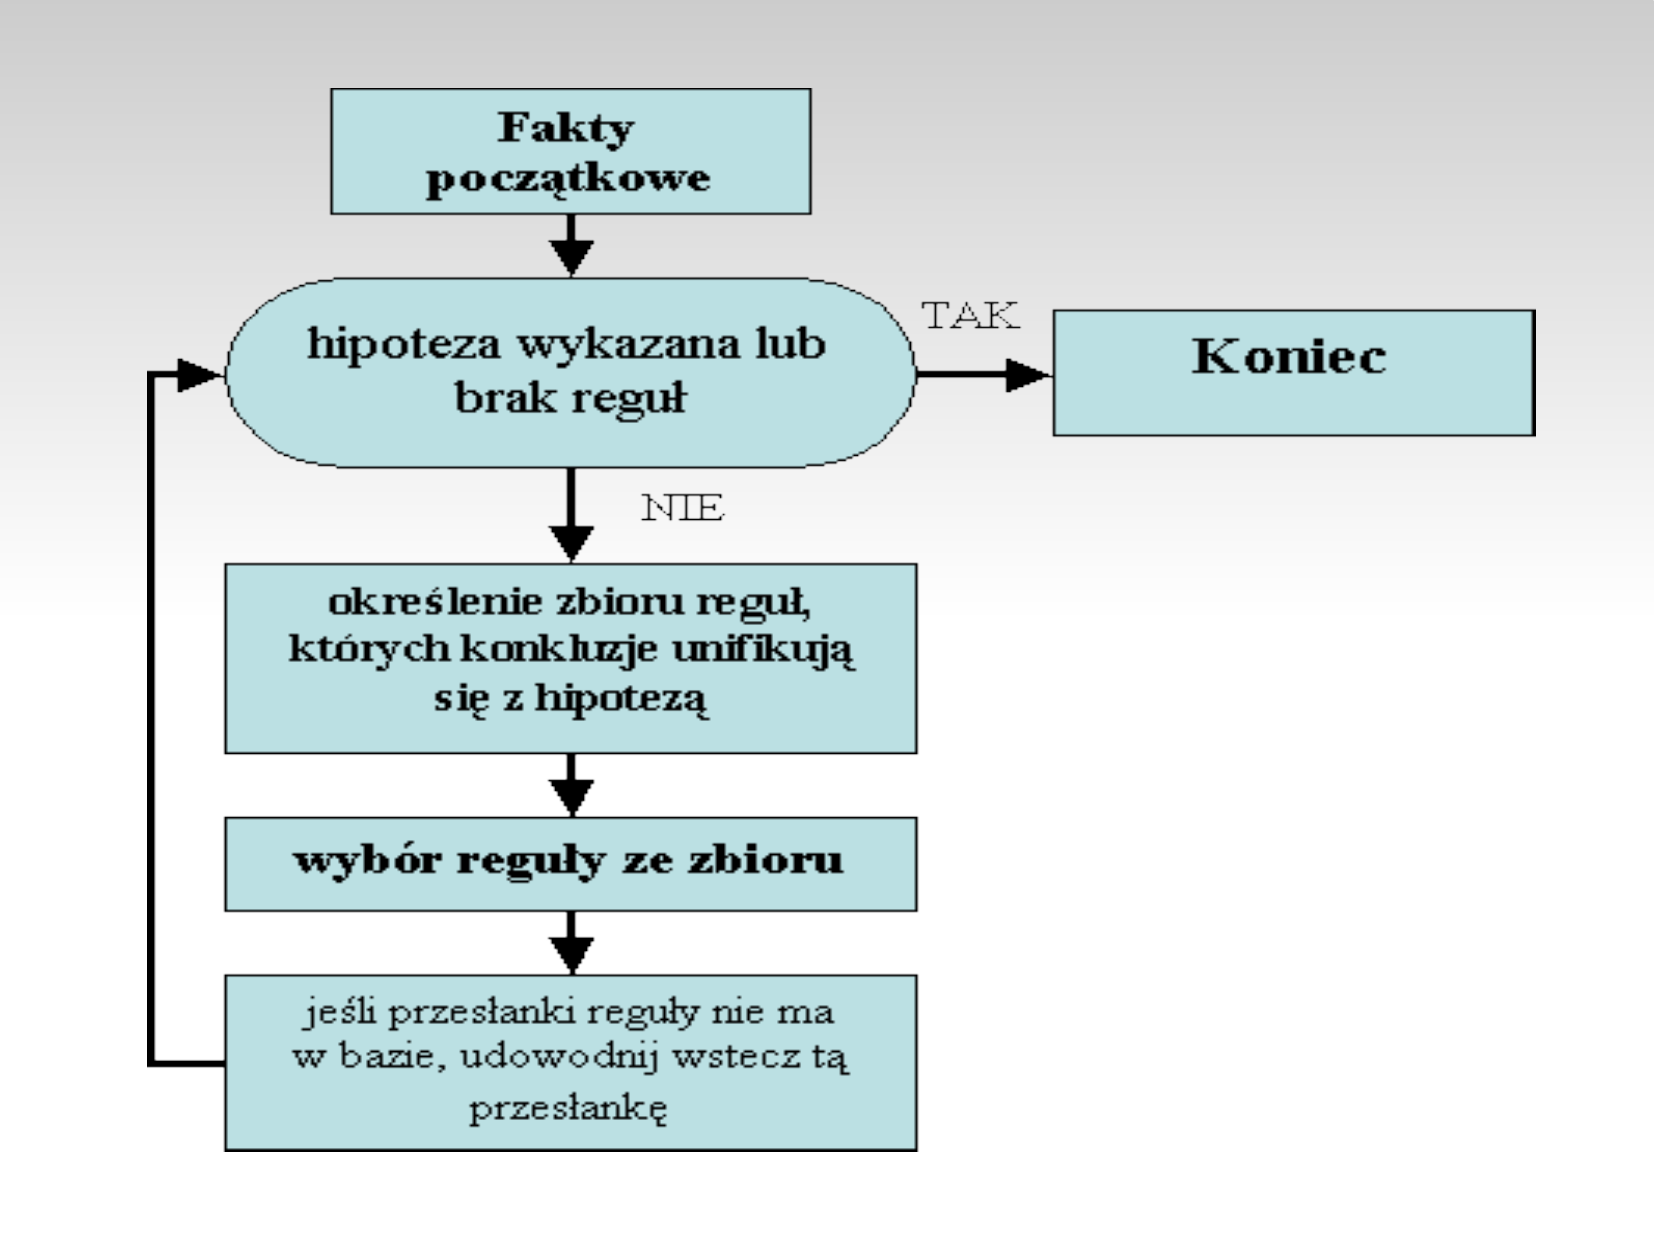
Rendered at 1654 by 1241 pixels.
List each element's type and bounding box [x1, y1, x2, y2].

picture [147, 88, 1536, 1152]
